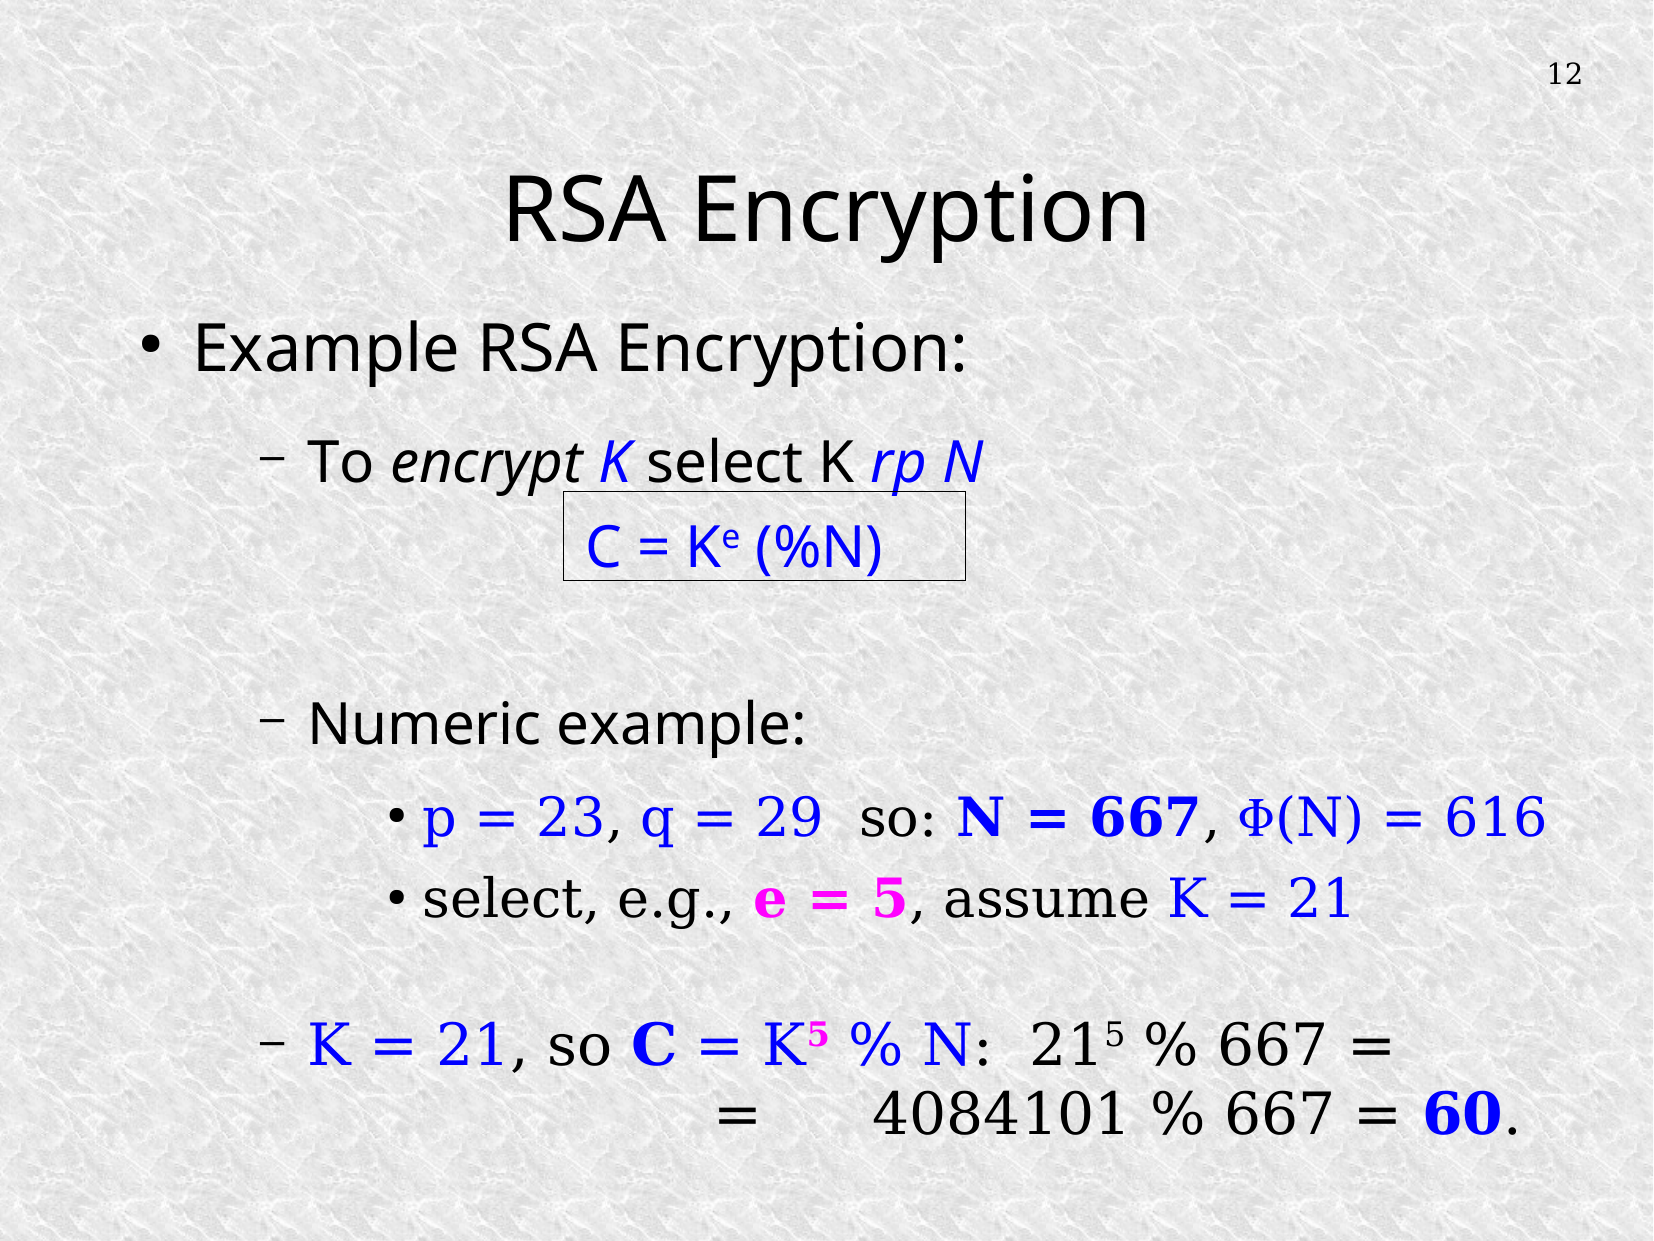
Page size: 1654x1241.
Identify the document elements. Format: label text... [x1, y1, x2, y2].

text_box C = Ke (%N) [459, 504, 1023, 576]
title RSA Encryption [121, 102, 1533, 300]
picture [0, 0, 1654, 1241]
list Example RSA Encryption: To encrypt K select K rp N Numeric example: p = 23, q = 29 so: N = 667, (N) = 616 select, e.g., e = 5, assume K = 21 K = 21, so C = K5 % N: 215 % 667 = = 4084101 % 667 = 60. [121, 300, 1589, 1166]
